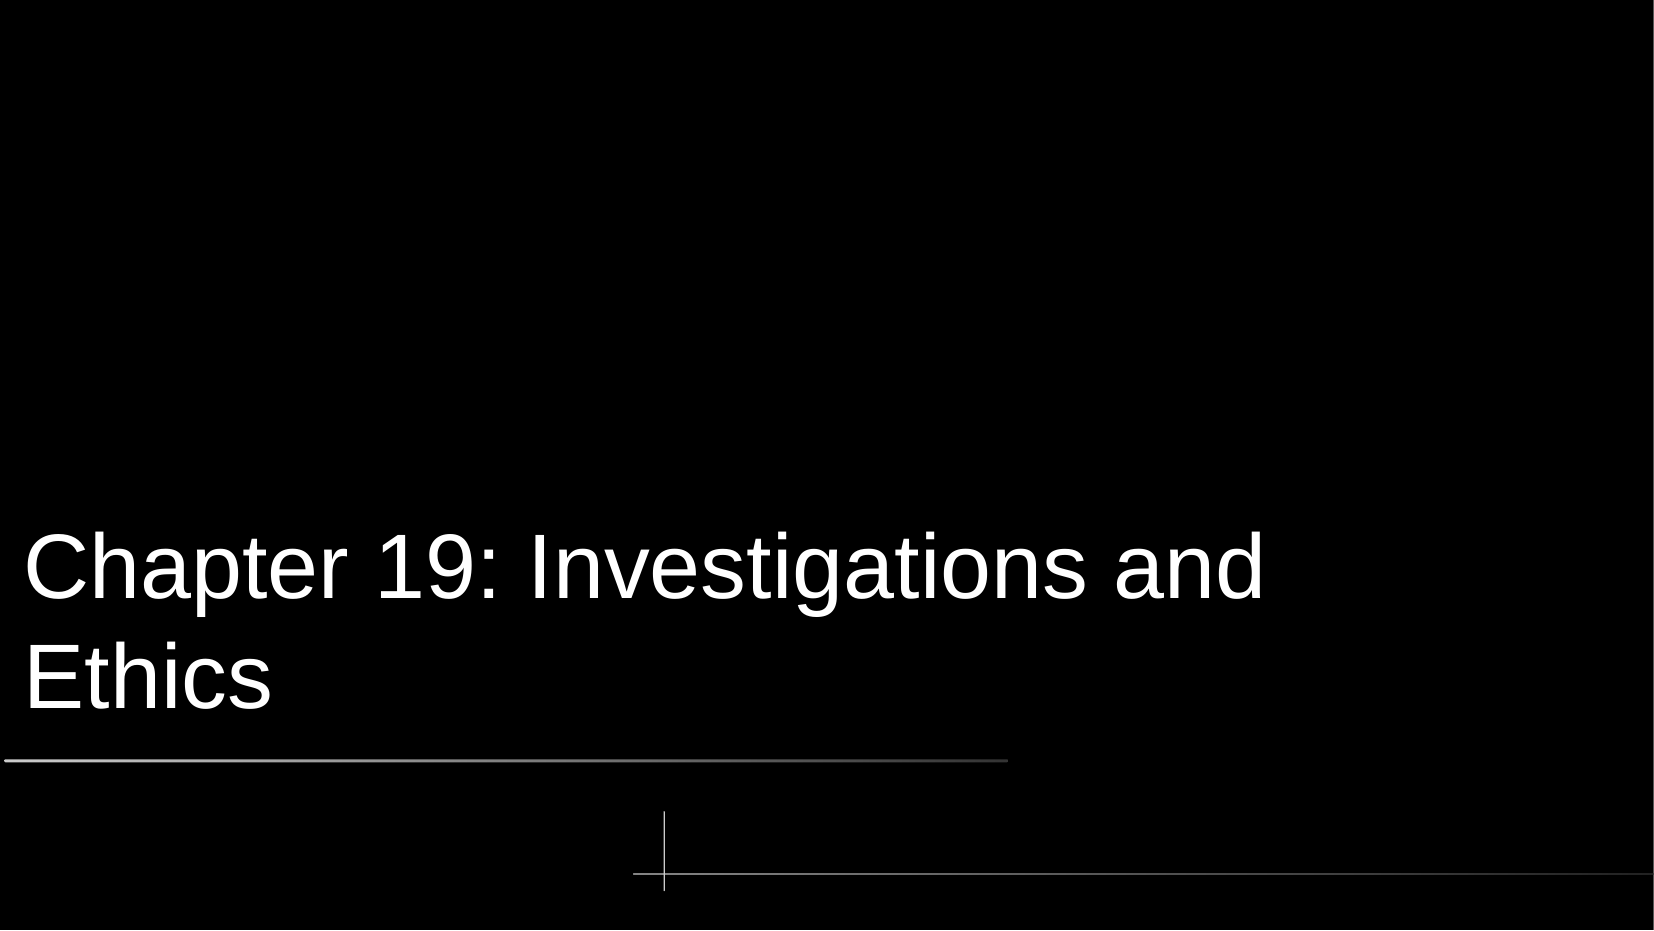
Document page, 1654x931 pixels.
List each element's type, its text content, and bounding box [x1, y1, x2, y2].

title Chapter 19: Investigations and Ethics [23, 505, 1501, 728]
